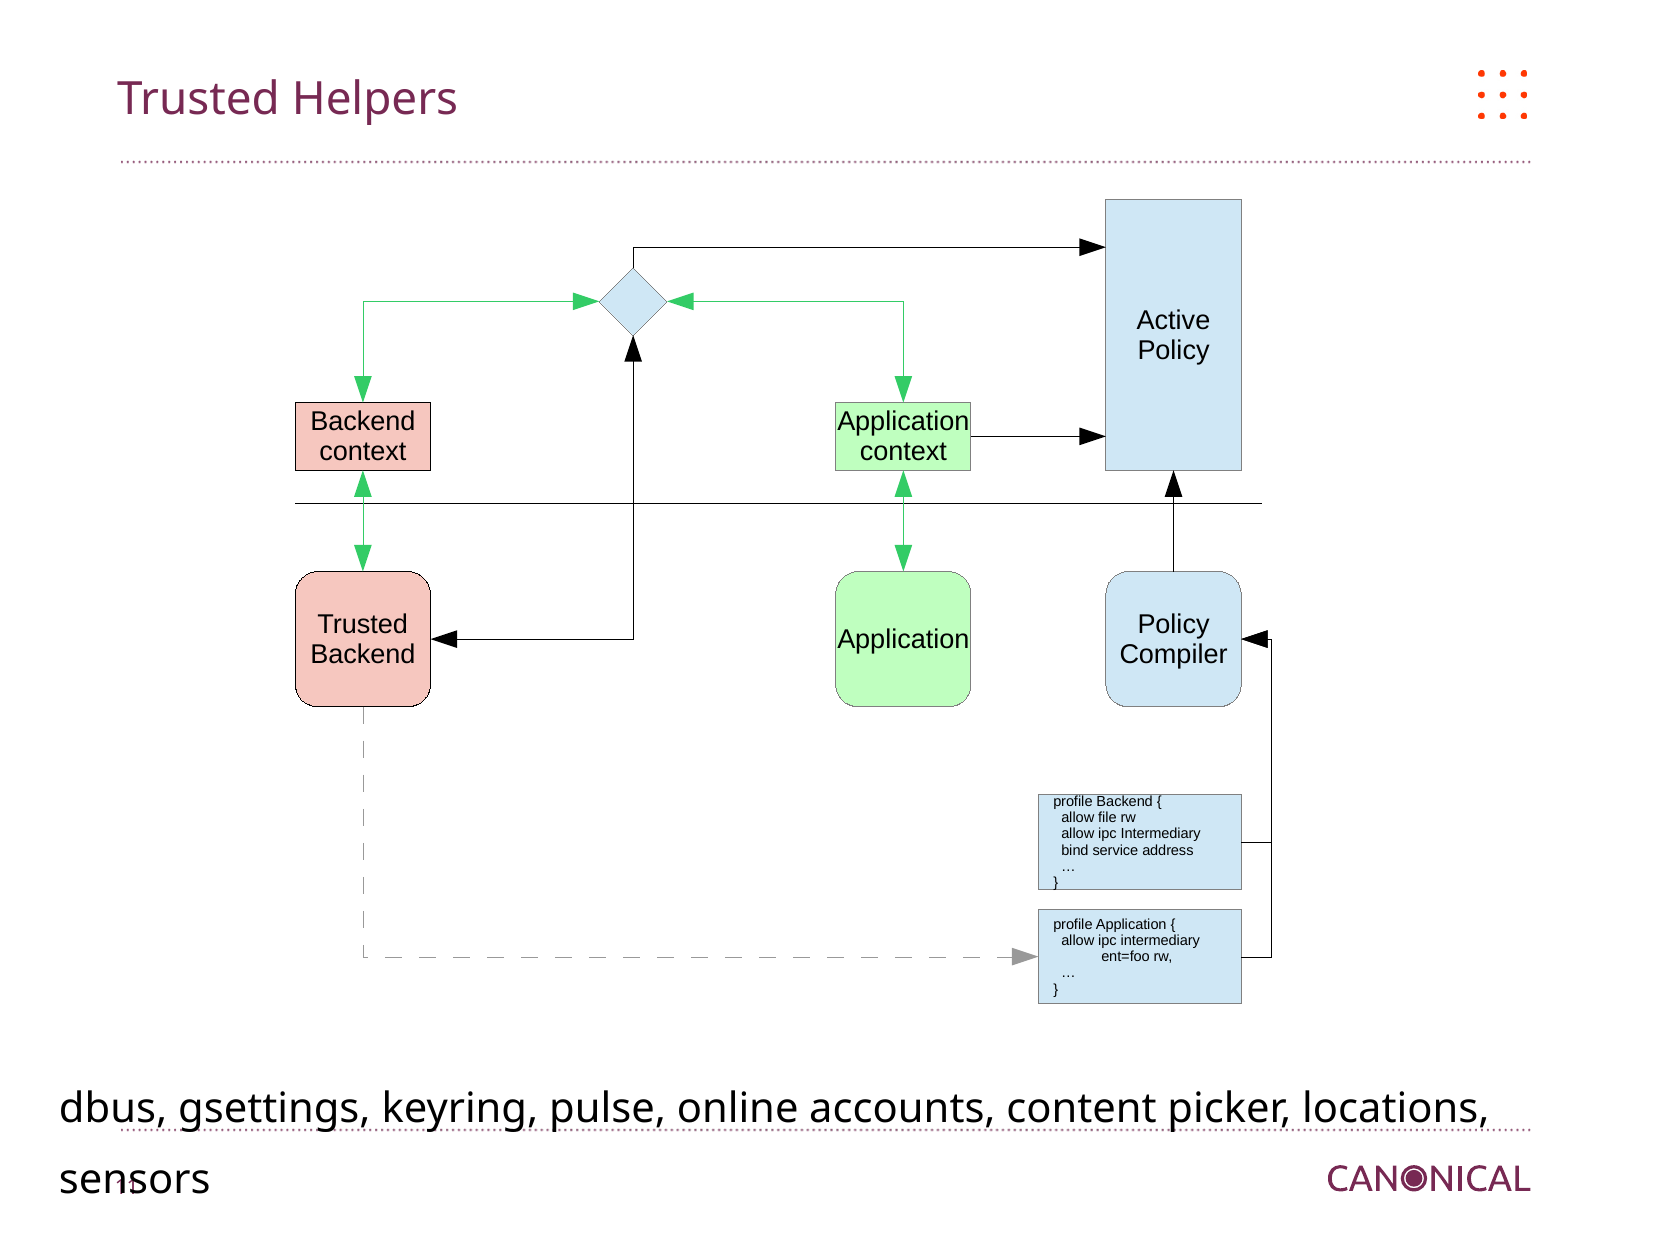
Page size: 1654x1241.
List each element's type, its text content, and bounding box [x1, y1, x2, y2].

text_box Application context [835, 402, 971, 471]
text_box Backend context [295, 402, 431, 471]
text_box profile Application { allow ipc intermediary ent=foo rw, … } [1038, 909, 1242, 1004]
text_box [599, 267, 667, 335]
text_box Application [835, 571, 971, 707]
text_box profile Backend { allow file rw allow ipc Intermediary bind service address … } [1038, 794, 1242, 890]
picture [111, 159, 1533, 166]
title Trusted Helpers [117, 71, 1447, 123]
text_box Active Policy [1105, 199, 1242, 471]
text_box Policy Compiler [1105, 571, 1242, 707]
list dbus, gsettings, keyring, pulse, online accounts, content picker, locations, sensors [59, 1062, 1595, 1241]
picture [1478, 70, 1527, 119]
text_box Trusted Backend [295, 571, 431, 707]
